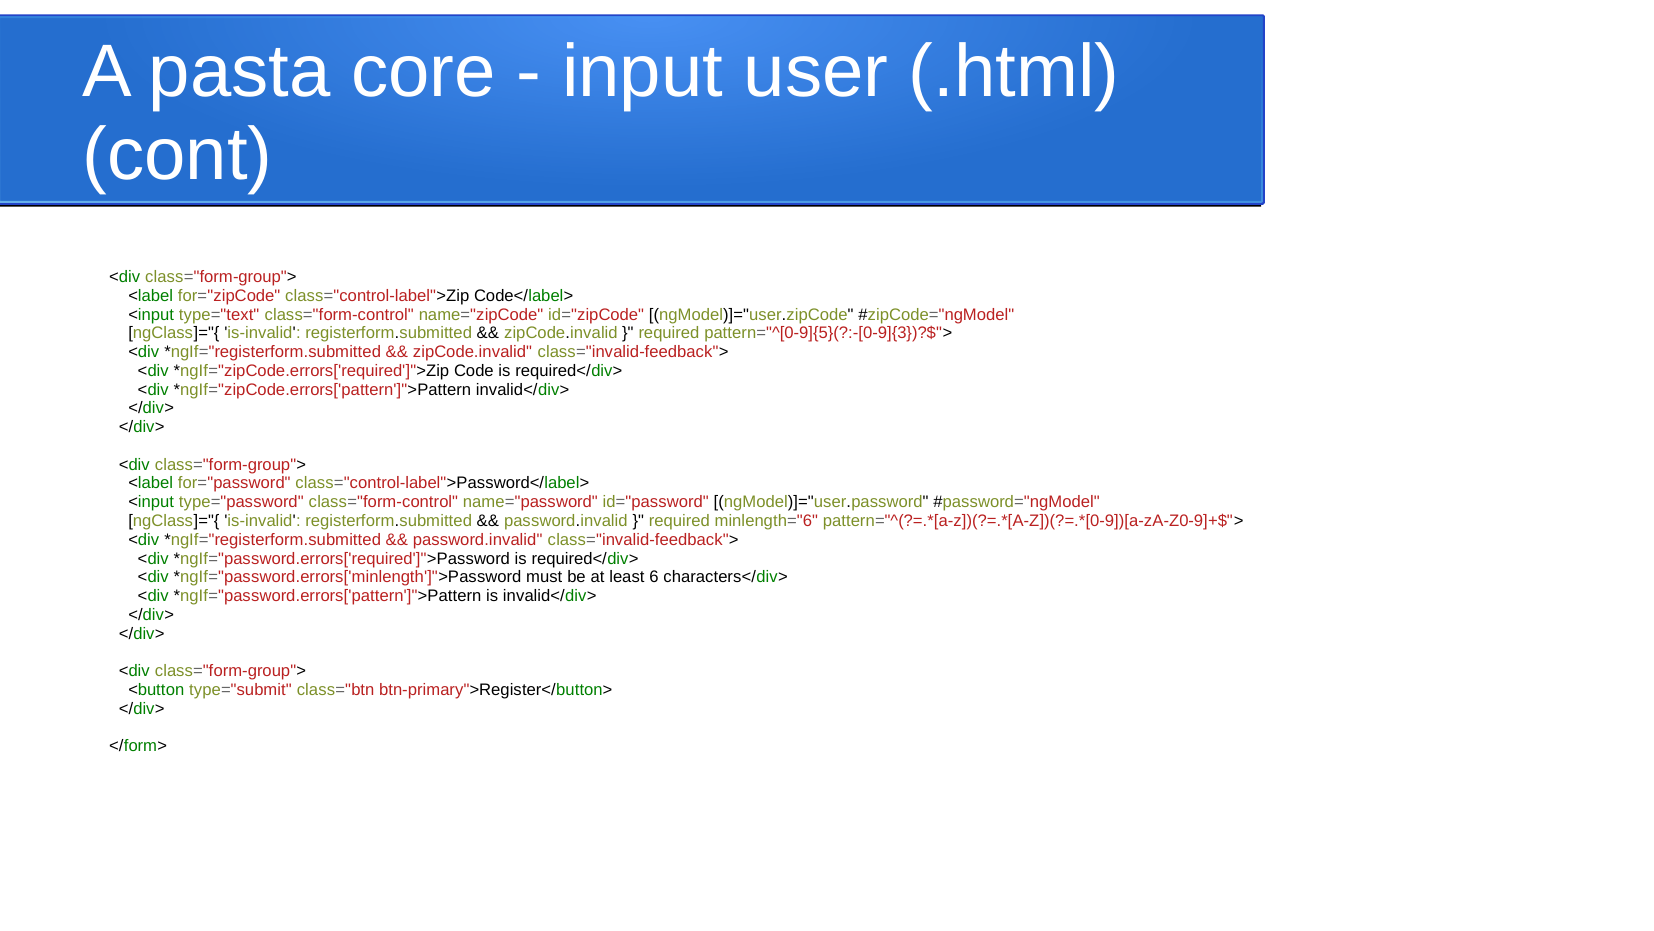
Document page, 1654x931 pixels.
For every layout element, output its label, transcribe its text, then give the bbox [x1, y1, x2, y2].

title A pasta core - input user (.html) (cont) [82, 29, 1235, 196]
text_box <div class="form-group"> <label for="zipCode" class="control-label">Zip Code</label> <input type="text" class="form-control" name="zipCode" id="zipCode" [(ngModel)]="user.zipCode" #zipCode="ngModel" [ngClass]="{ 'is-invalid': registerform.submitted && zipCode.invalid }" required pattern="^[0-9]{5}(?:-[0-9]{3})?$"> <div *ngIf="registerform.submitted && zipCode.invalid" class="invalid-feedback"> <div *ngIf="zipCode.errors['required']">Zip Code is required</div> <div *ngIf="zipCode.errors['pattern']">Pattern invalid</div> </div> </div> <div class="form-group"> <label for="password" class="control-label">Password</label> <input type="password" class="form-control" name="password" id="password" [(ngModel)]="user.password" #password="ngModel" [ngClass]="{ 'is-invalid': registerform.submitted && password.invalid }" required minlength="6" pattern="^(?=.*[a-z])(?=.*[A-Z])(?=.*[0-9])[a-zA-Z0-9]+$"> <div *ngIf="registerform.submitted && password.invalid" class="invalid-feedback"> <div *ngIf="password.errors['required']">Password is required</div> <div *ngIf="password.errors['minlength']">Password must be at least 6 characters</div> <div *ngIf="password.errors['pattern']">Pattern is invalid</div> </div> </div> <div class="form-group"> <button type="submit" class="btn btn-primary">Register</button> </div> </form> [94, 259, 1536, 763]
